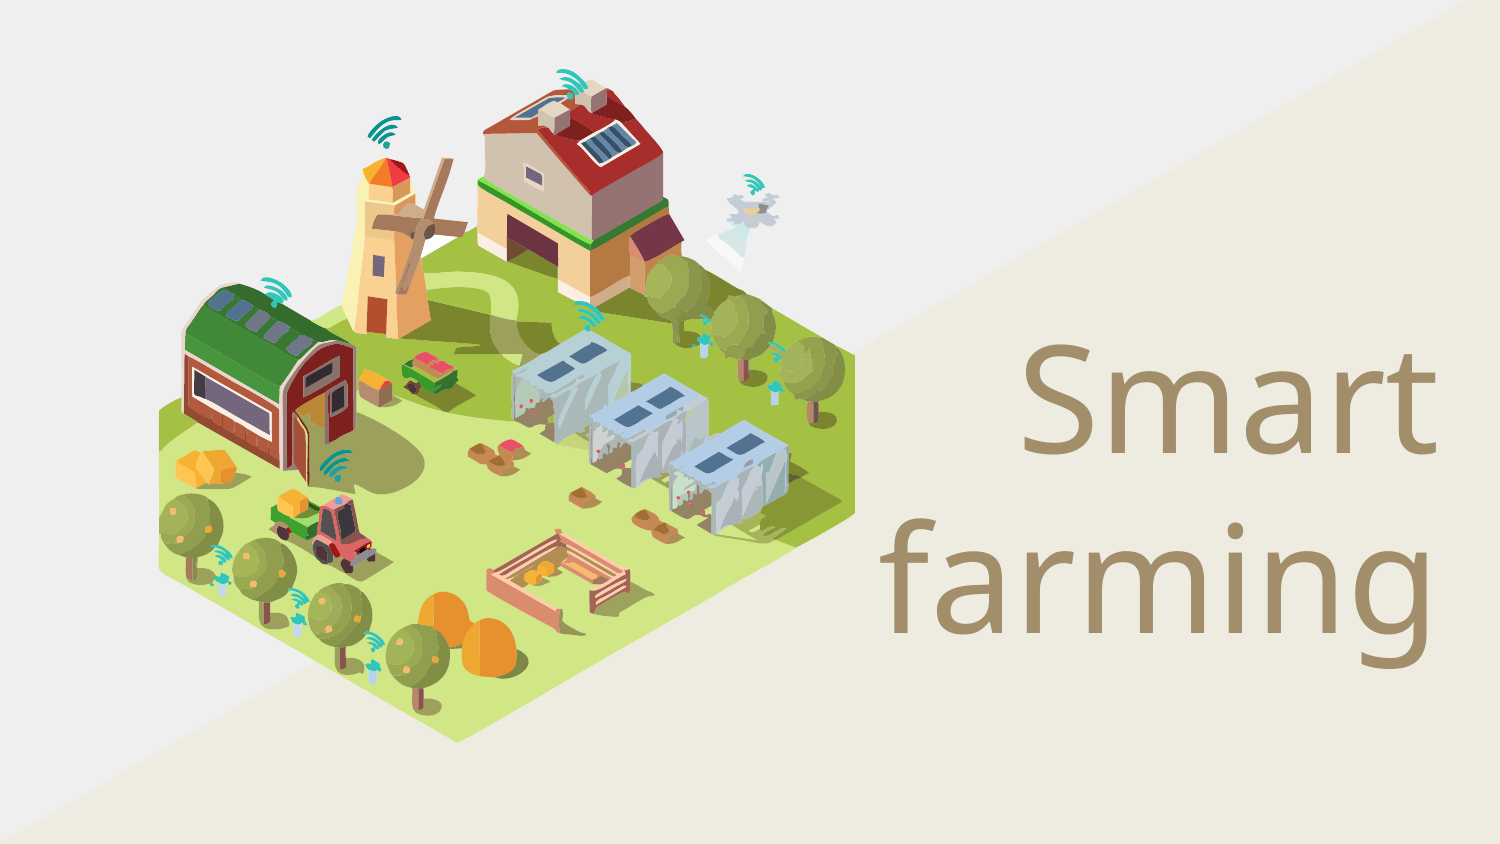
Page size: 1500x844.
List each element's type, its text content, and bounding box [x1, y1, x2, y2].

picture [156, 67, 857, 745]
text_box Smart farming [857, 343, 1455, 679]
